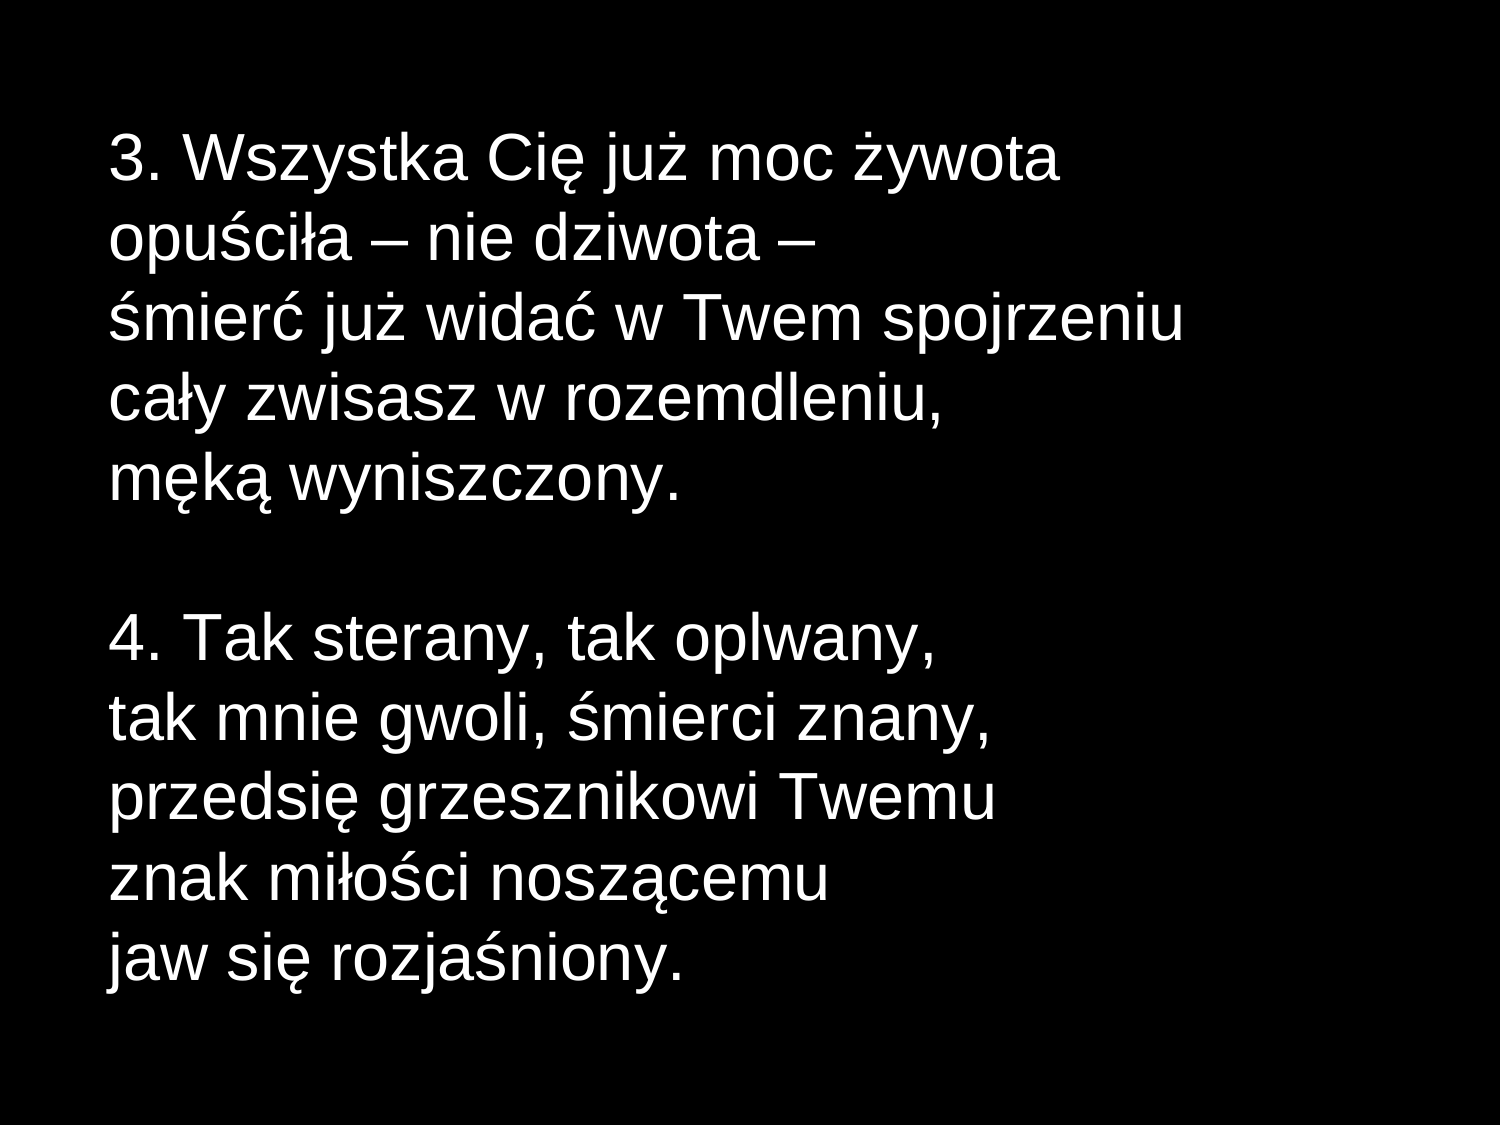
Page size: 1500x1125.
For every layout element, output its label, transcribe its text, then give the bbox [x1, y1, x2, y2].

text_box 3. Wszystka Cię już moc żywota opuściła – nie dziwota – śmierć już widać w Twem spojrzeniu cały zwisasz w rozemdleniu, męką wyniszczony. 4. Tak sterany, tak oplwany, tak mnie gwoli, śmierci znany, przedsię grzesznikowi Twemu znak miłości noszącemu jaw się rozjaśniony. [93, 105, 1465, 1001]
